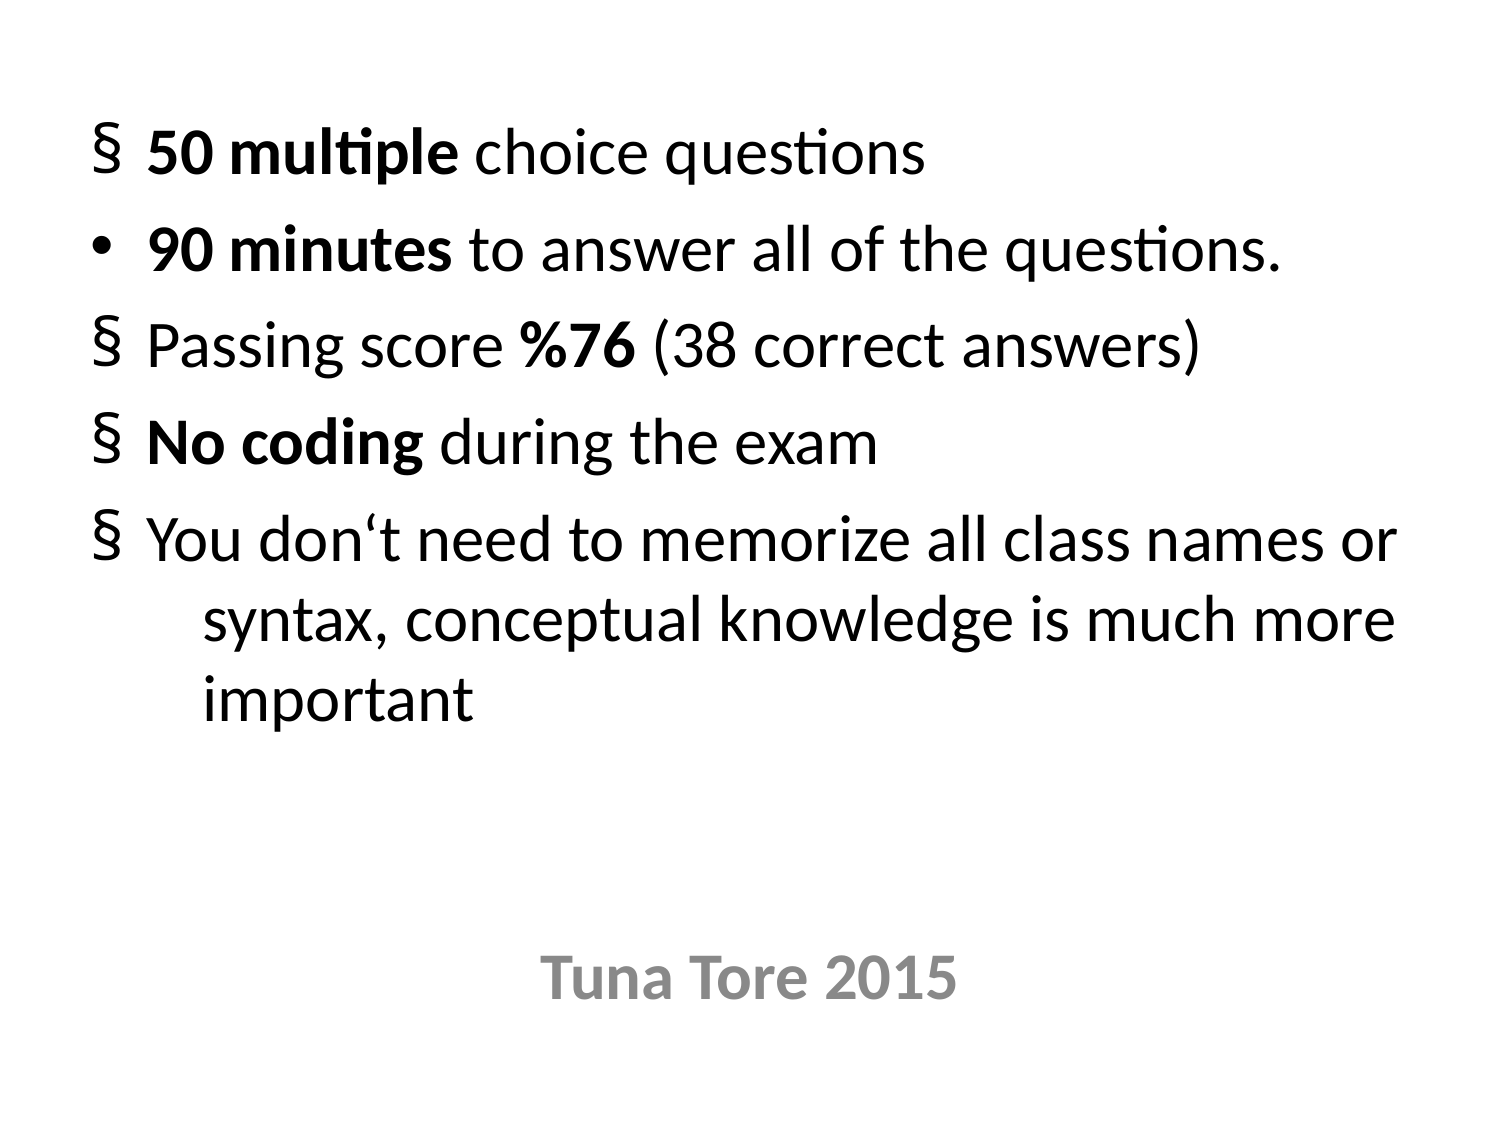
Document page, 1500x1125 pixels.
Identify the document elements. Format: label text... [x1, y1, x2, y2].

text_box Tuna Tore 2015 [225, 924, 1276, 1051]
list 50 multiple choice questions 90 minutes to answer all of the questions. Passing score %76 (38 correct answers) No coding during the exam You don‘t need to memorize all class names or syntax, conceptual knowledge is much more important [75, 99, 1426, 901]
